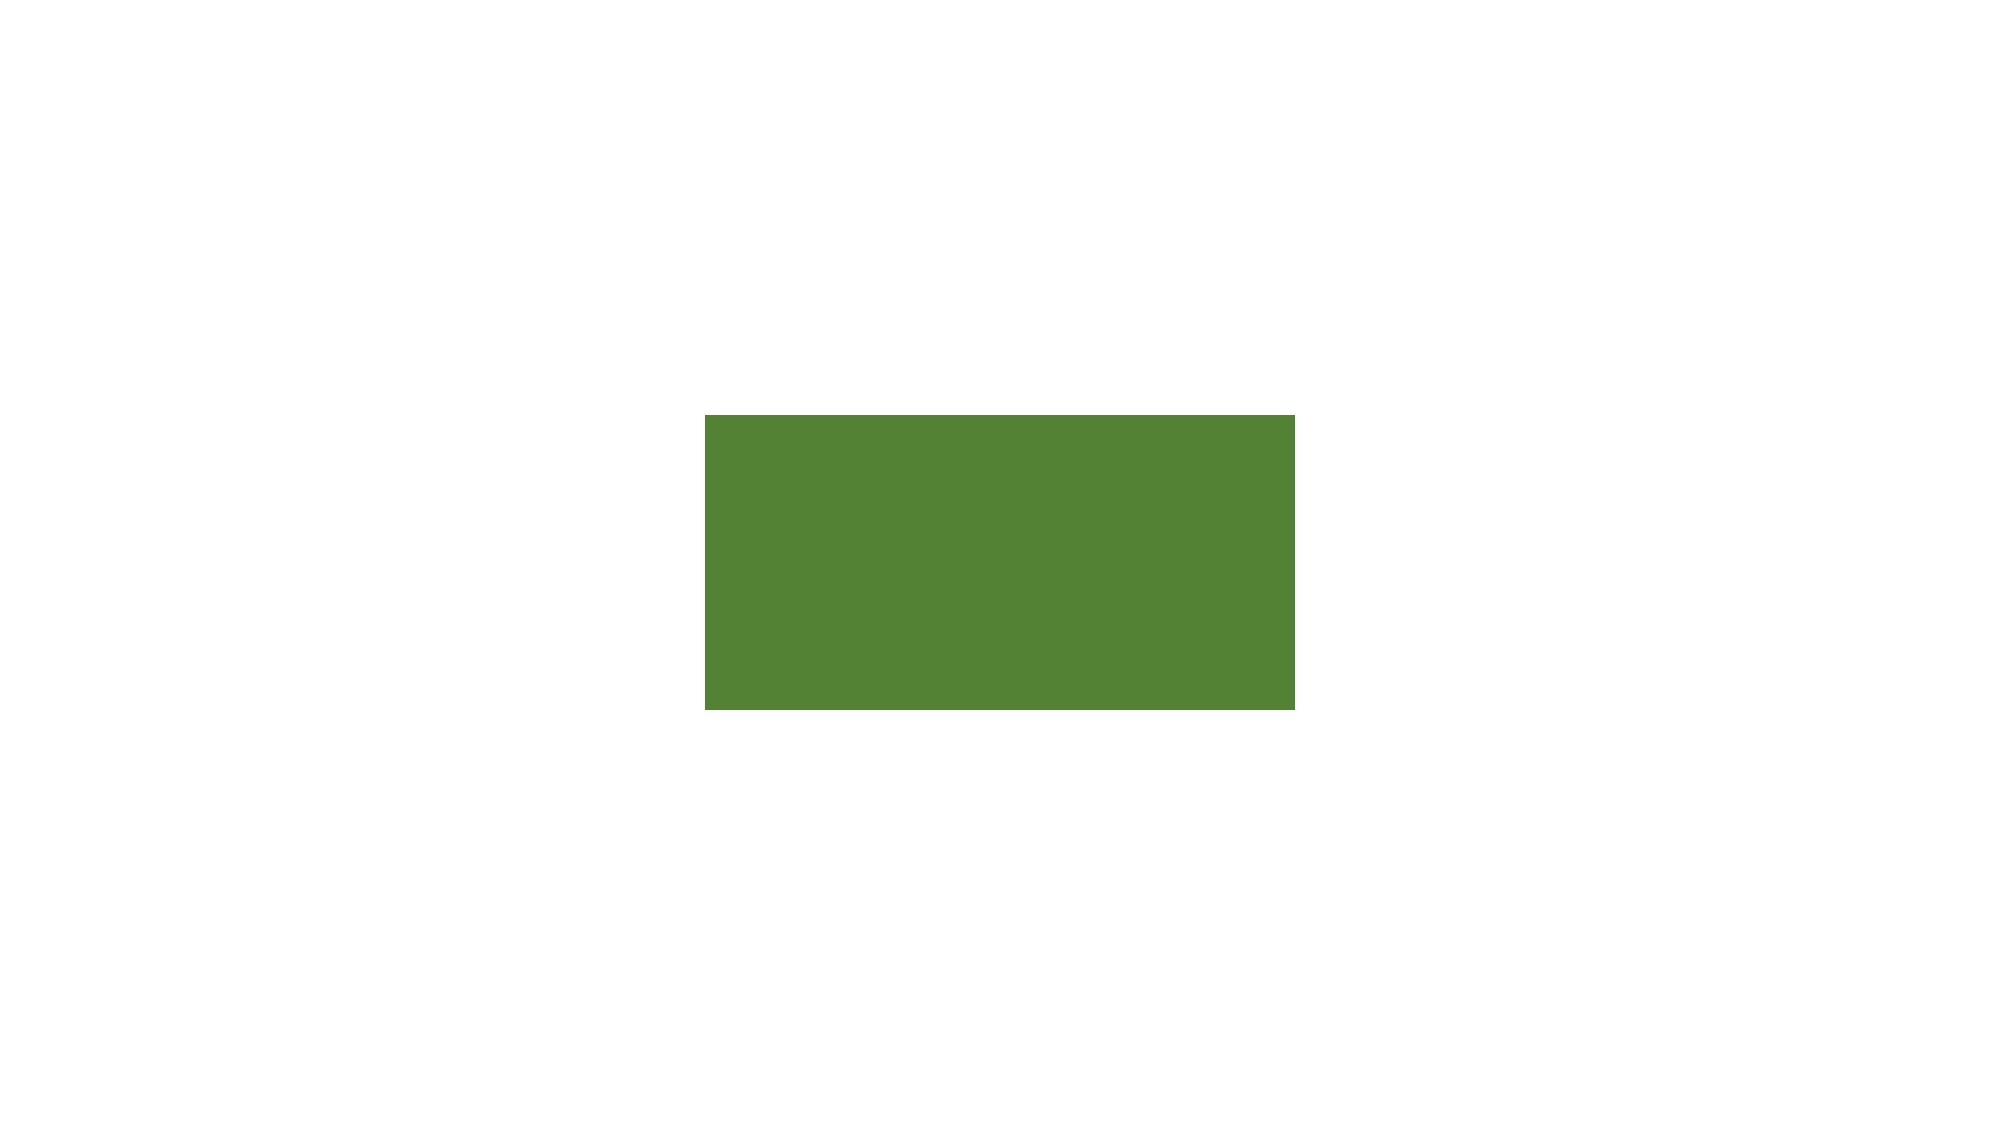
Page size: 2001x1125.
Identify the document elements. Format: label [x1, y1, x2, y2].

text_box [705, 415, 1295, 710]
